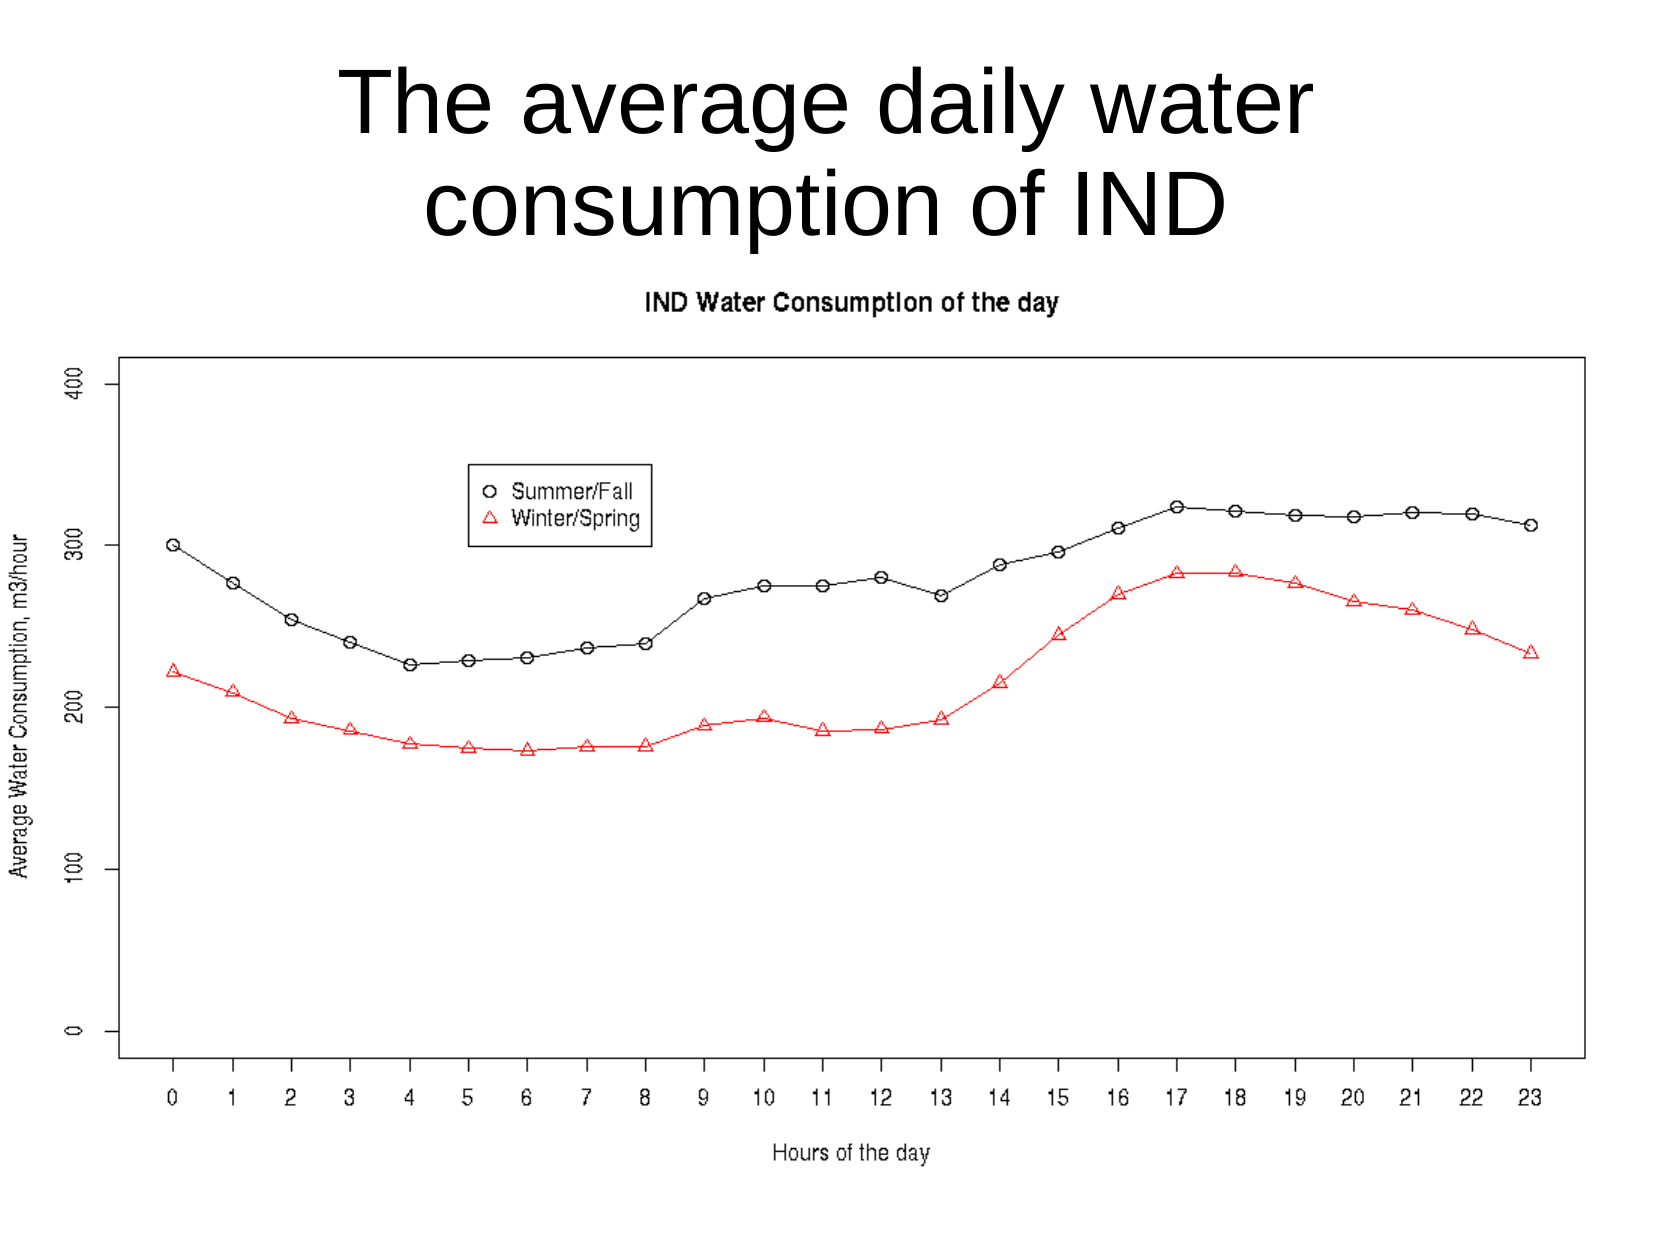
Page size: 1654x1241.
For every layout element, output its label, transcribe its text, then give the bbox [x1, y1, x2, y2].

picture [6, 271, 1619, 1172]
title The average daily water consumption of IND [82, 49, 1571, 257]
